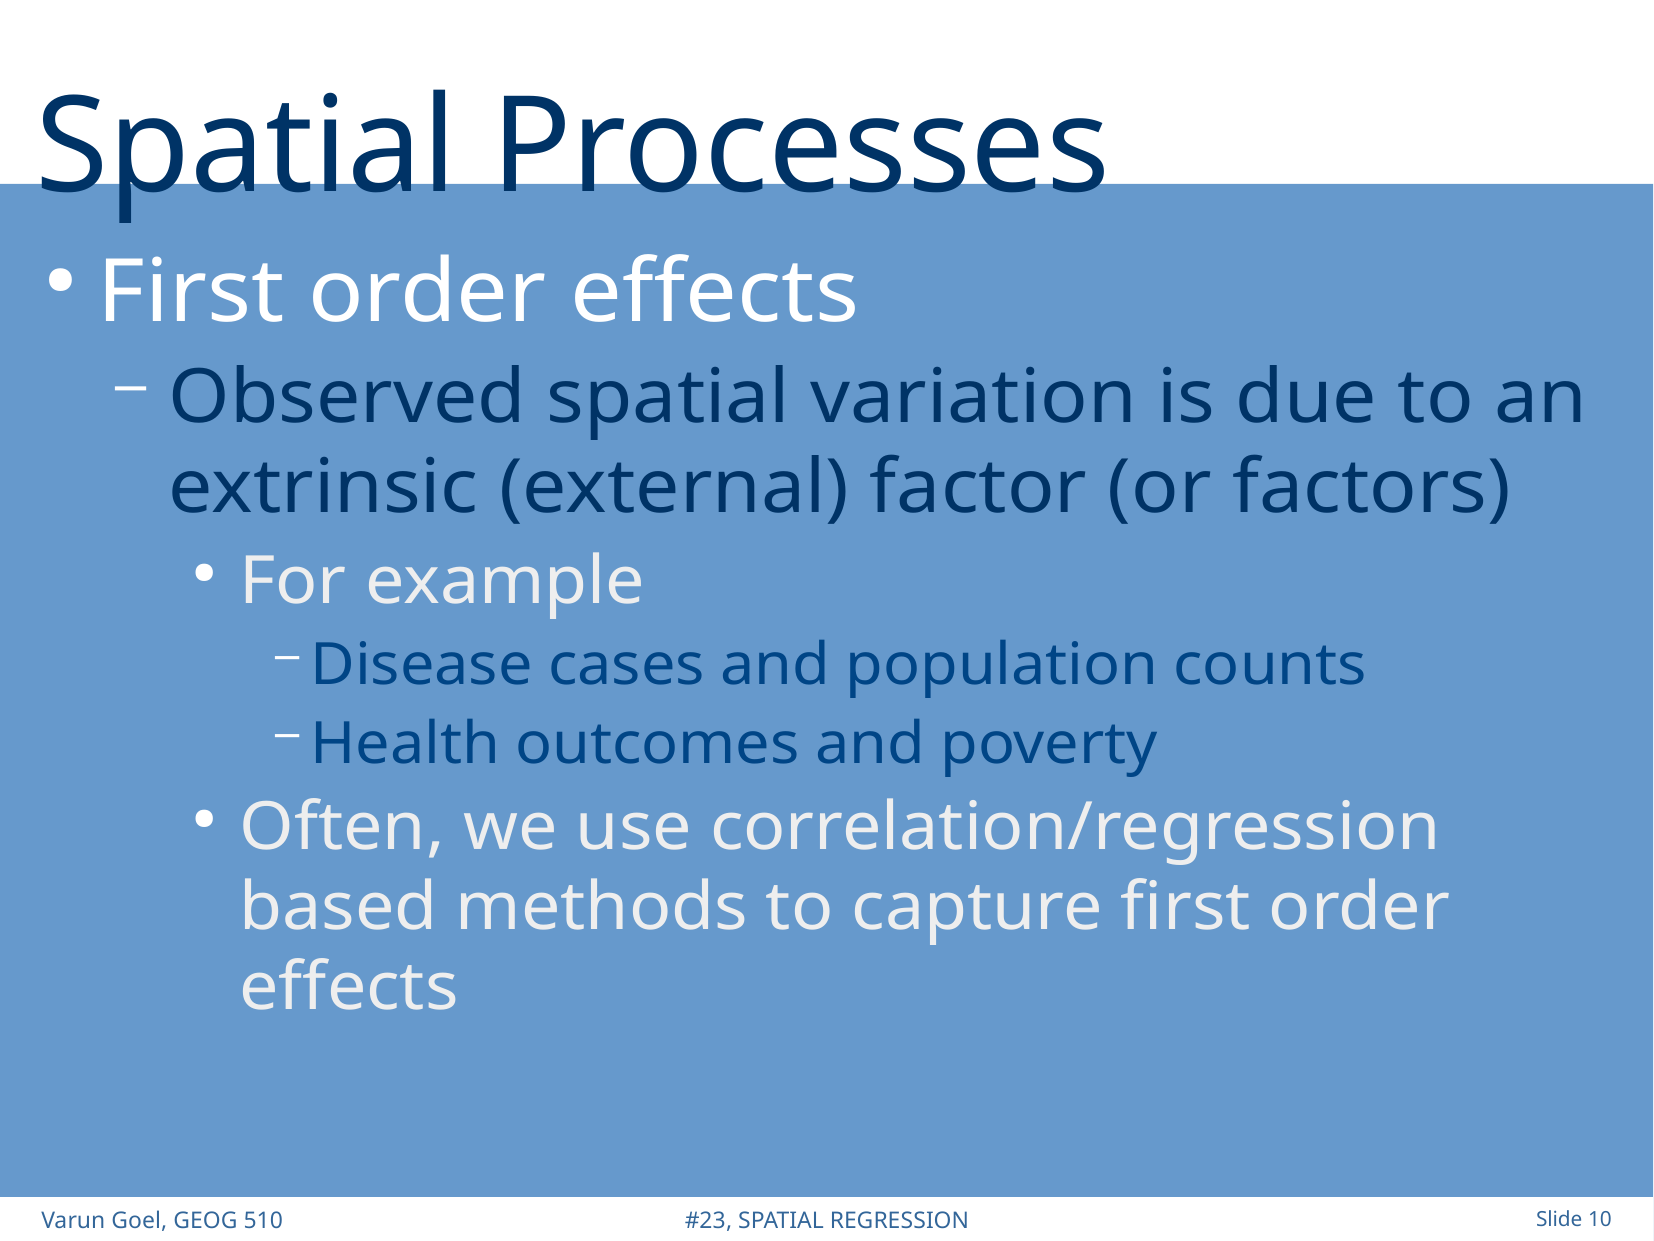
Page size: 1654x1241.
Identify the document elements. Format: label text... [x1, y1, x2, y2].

list First order effects Observed spatial variation is due to an extrinsic (external) factor (or factors) For example Disease cases and population counts Health outcomes and poverty Often, we use correlation/regression based methods to capture first order effects [26, 237, 1601, 1156]
title Spatial Processes [35, 35, 1573, 237]
